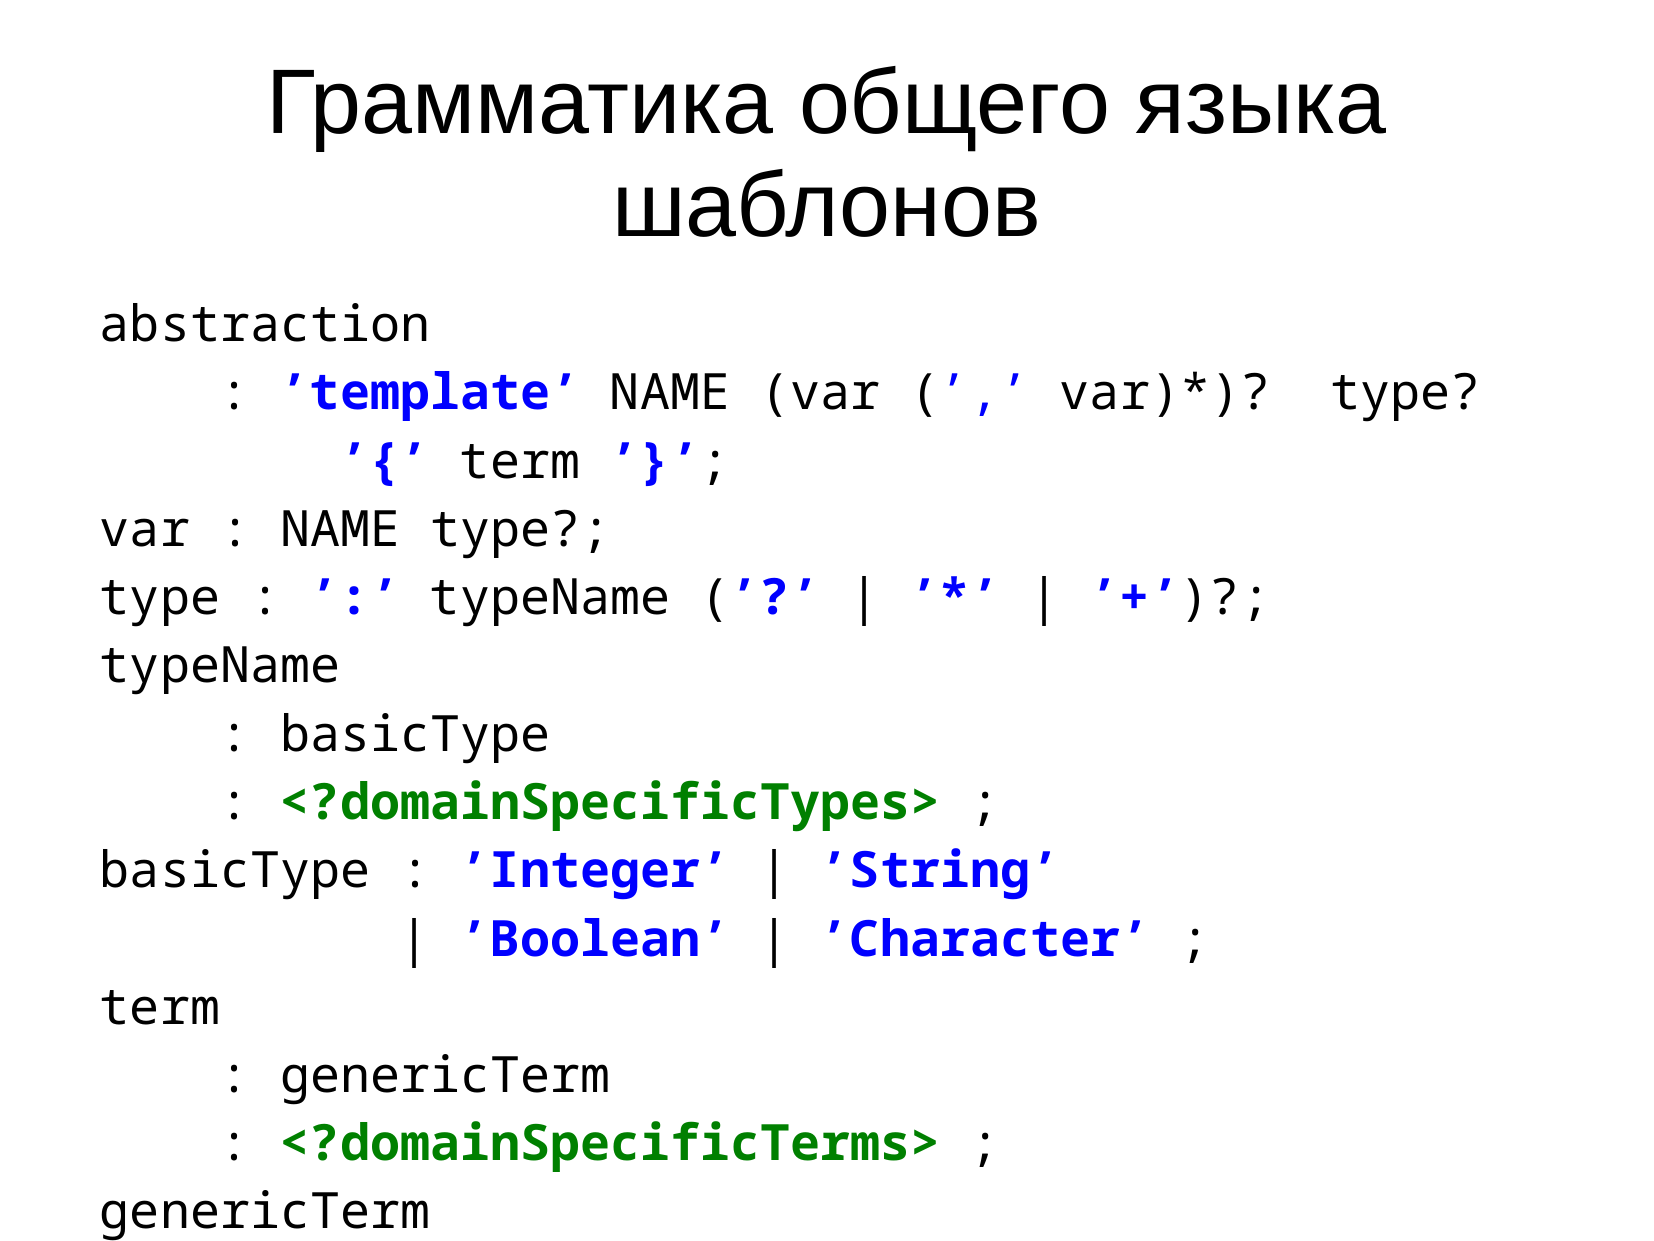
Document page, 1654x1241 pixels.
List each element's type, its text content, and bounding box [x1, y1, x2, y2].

text_box abstraction : ’template’ NAME (var (’,’ var)*)? type? ’{’ term ’}’; var : NAME type?; type : ’:’ typeName (’?’ | ’*’ | ’+’)?; typeName : basicType : <?domainSpecificTypes> ; basicType : ’Integer’ | ’String’ | ’Boolean’ | ’Character’ ; term : genericTerm : <?domainSpecificTerms> ; genericTerm : '<?' NAME '>' : '<' NAME (term (’,’ term)*)? ’>’ ; [85, 280, 1576, 1096]
title Грамматика общего языка шаблонов [82, 50, 1571, 256]
